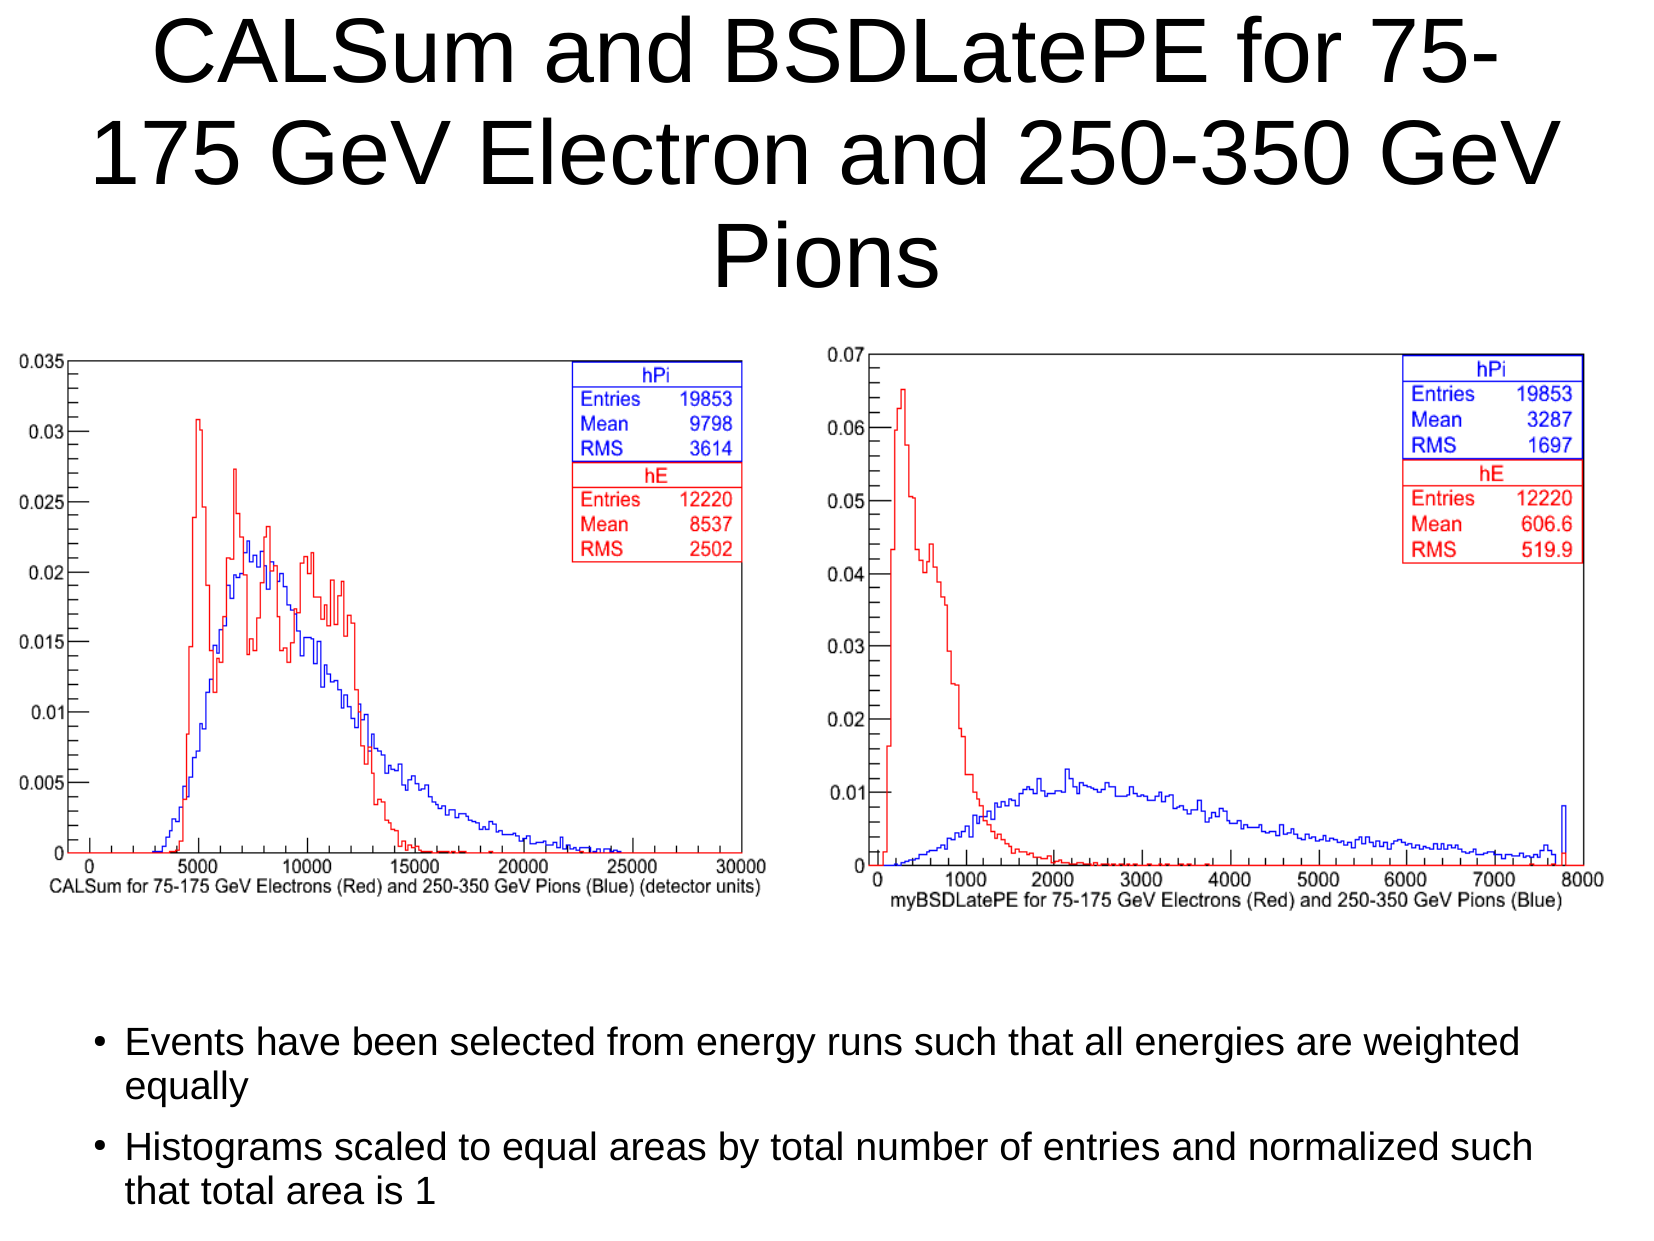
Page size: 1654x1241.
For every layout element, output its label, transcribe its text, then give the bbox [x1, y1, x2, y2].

list Events have been selected from energy runs such that all energies are weighted equally Histograms scaled to equal areas by total number of entries and normalized such that total area is 1 [82, 1020, 1538, 1215]
title CALSum and BSDLatePE for 75-175 GeV Electron and 250-350 GeV Pions [82, 0, 1571, 299]
picture [0, 290, 1654, 931]
